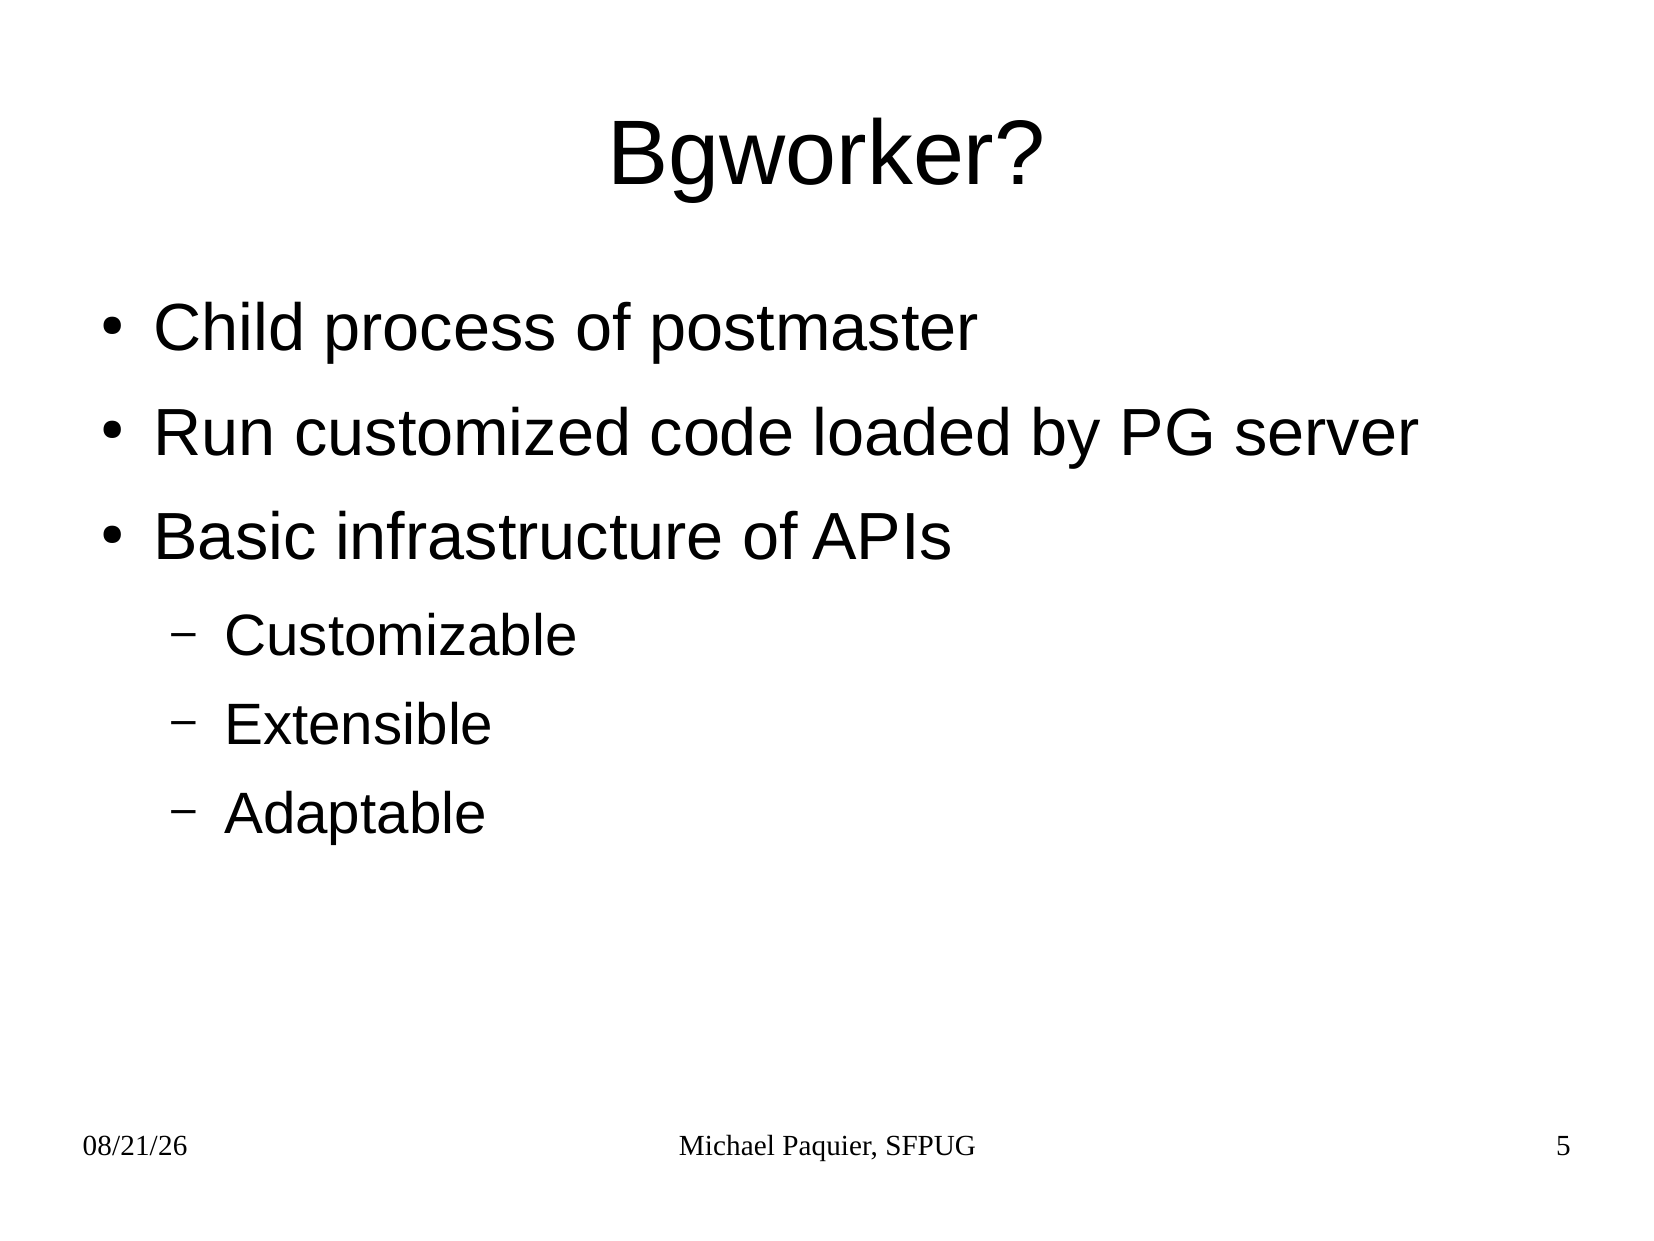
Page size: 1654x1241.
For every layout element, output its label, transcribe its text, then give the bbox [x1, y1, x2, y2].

title Bgworker? [82, 49, 1571, 257]
list Child process of postmaster Run customized code loaded by PG server Basic infrastructure of APIs Customizable Extensible Adaptable [82, 290, 1538, 1010]
